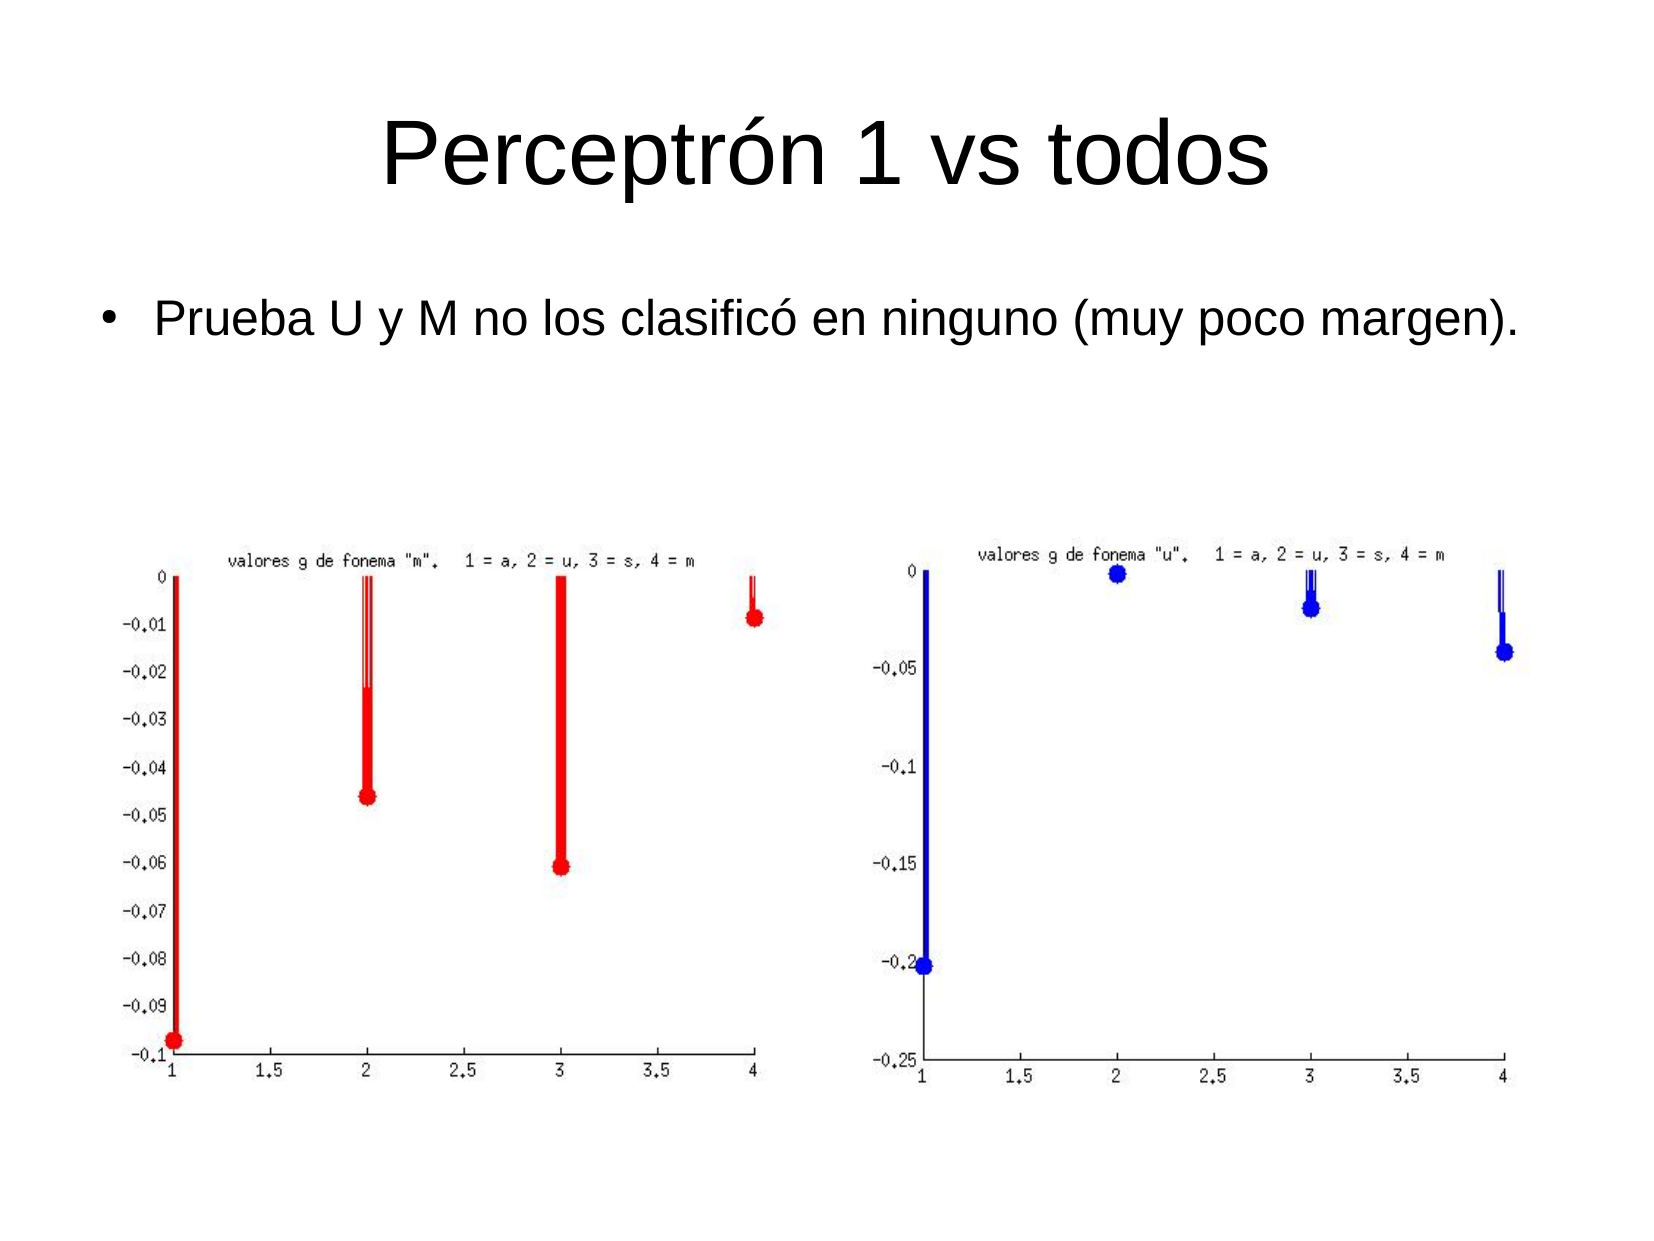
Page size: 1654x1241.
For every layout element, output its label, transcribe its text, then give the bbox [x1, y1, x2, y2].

title Perceptrón 1 vs todos [82, 49, 1571, 257]
list Prueba U y M no los clasificó en ninguno (muy poco margen). [82, 290, 1538, 406]
picture [75, 525, 1576, 1126]
